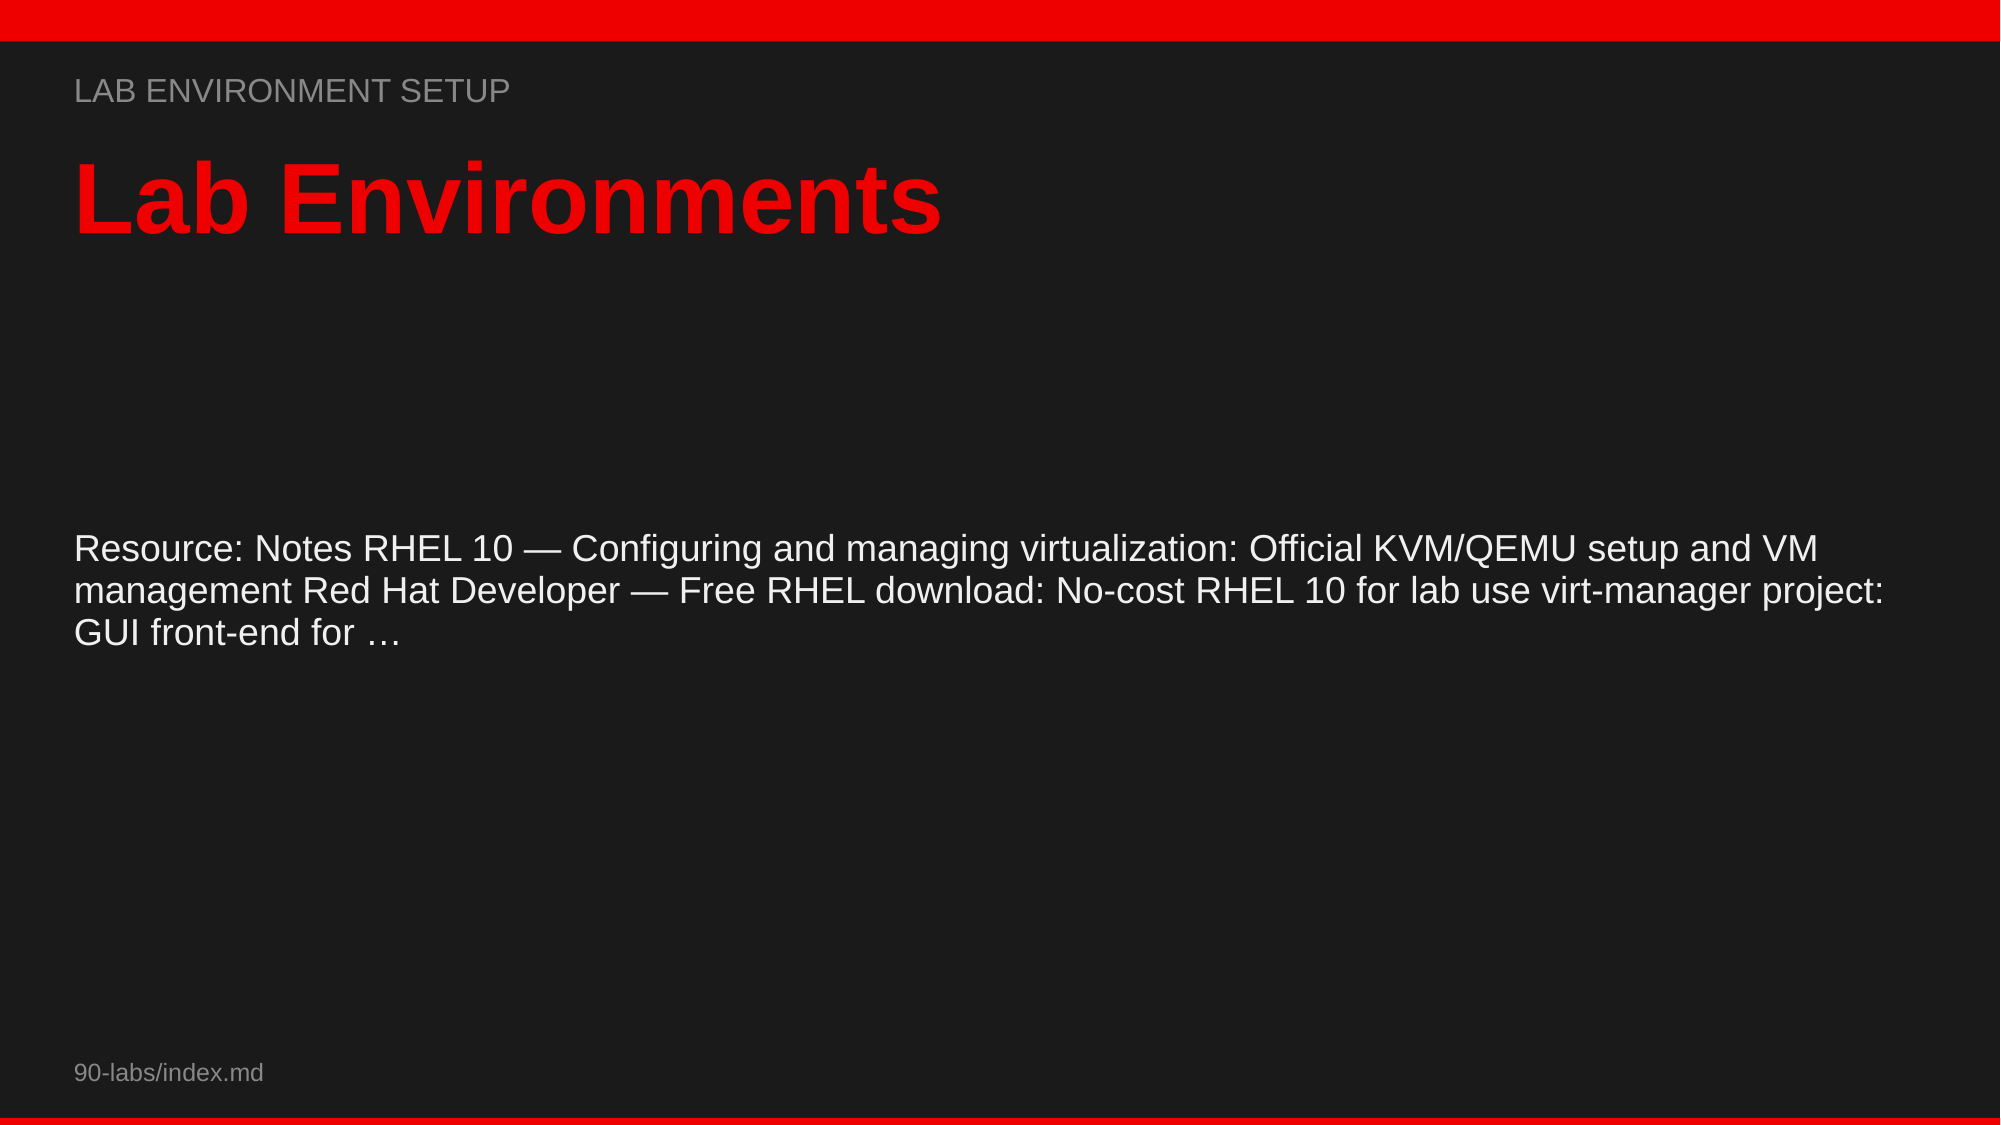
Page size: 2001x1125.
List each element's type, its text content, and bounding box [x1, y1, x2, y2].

text_box LAB ENVIRONMENT SETUP [59, 64, 1942, 119]
text_box 90-labs/index.md [59, 1051, 1942, 1093]
text_box Lab Environments [59, 135, 1942, 461]
text_box [0, 1117, 2001, 1125]
text_box [0, 0, 2001, 42]
text_box Resource: Notes RHEL 10 — Configuring and managing virtualization: Official KVM/QEMU setup and VM management Red Hat Developer — Free RHEL download: No-cost RHEL 10 for lab use virt-manager project: GUI front-end for … [59, 519, 1942, 727]
